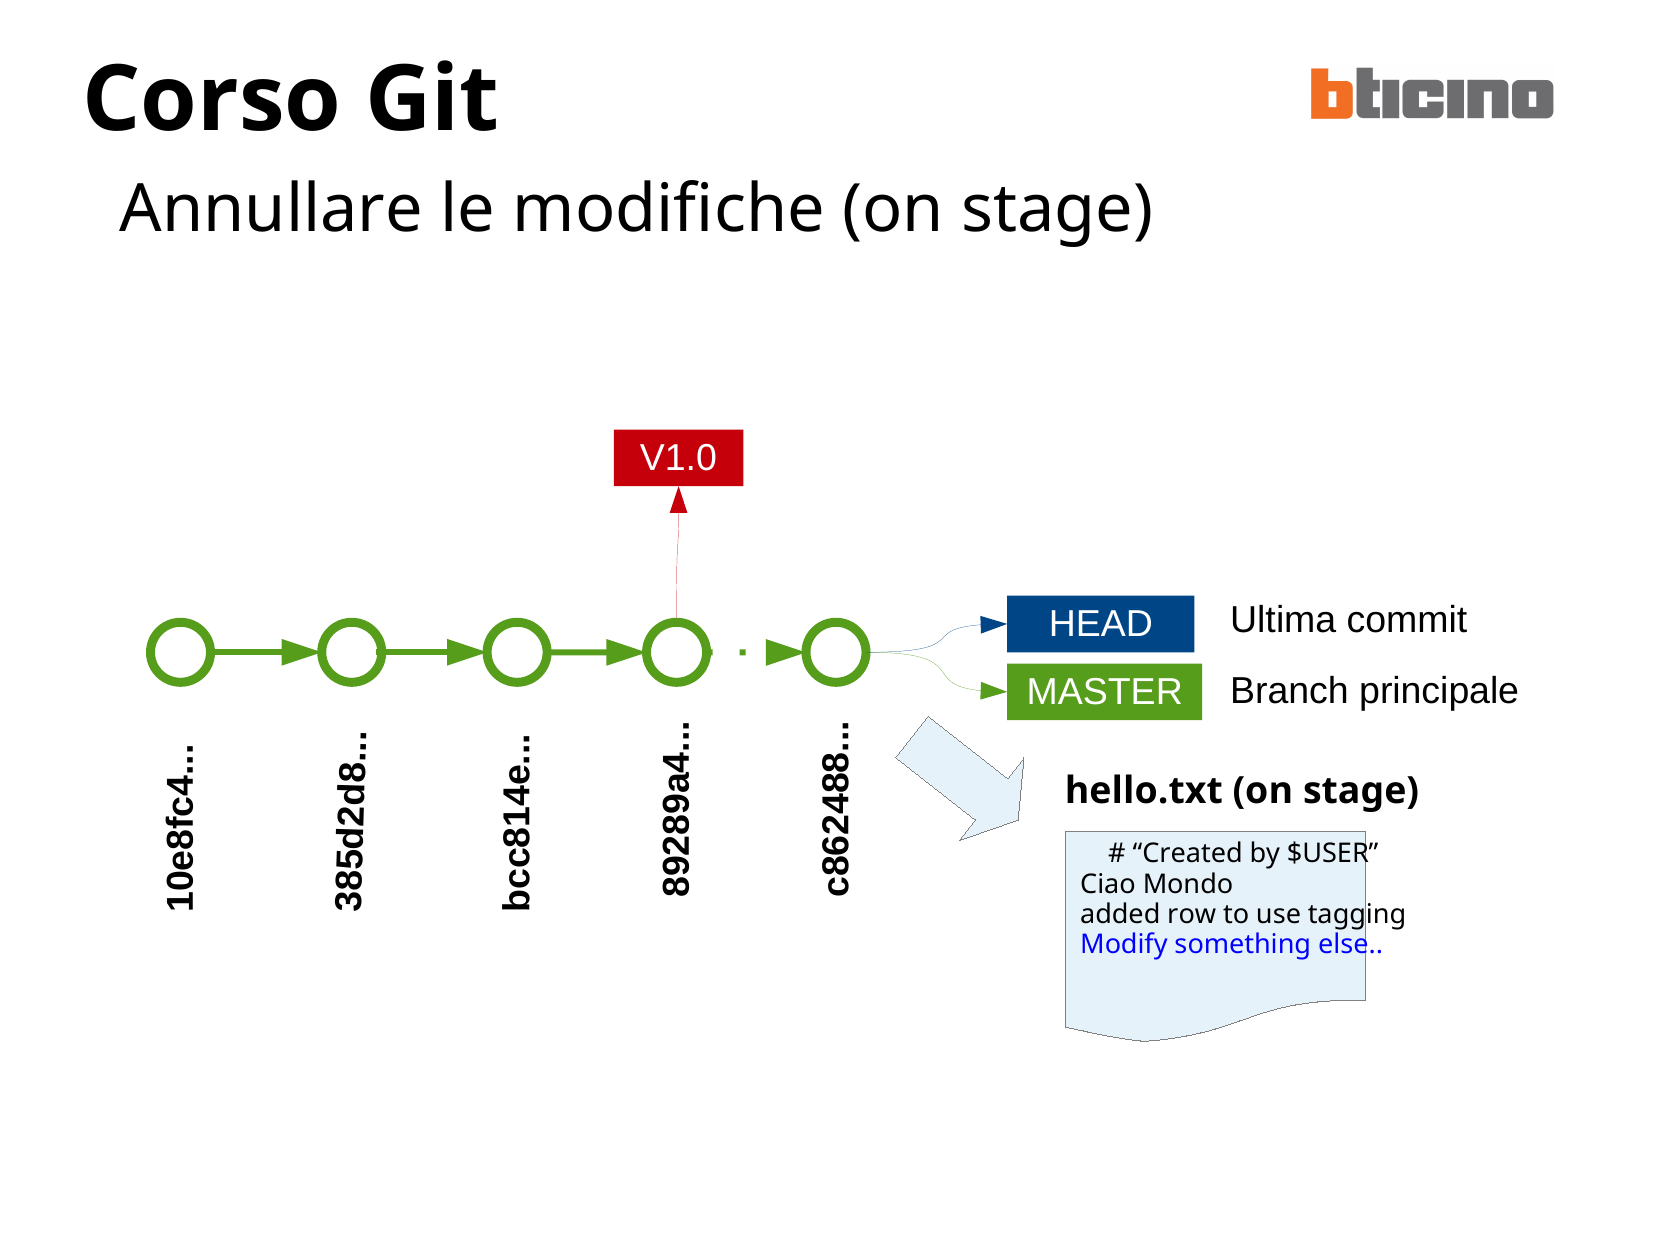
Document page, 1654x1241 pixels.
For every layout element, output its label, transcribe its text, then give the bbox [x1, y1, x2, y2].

text_box Annullare le modifiche (on stage) [105, 165, 1576, 306]
text_box [895, 716, 1024, 841]
text_box V1.0 [613, 429, 744, 487]
text_box Ultima commit [1215, 591, 1516, 652]
text_box 10e8fc4... [152, 700, 209, 928]
text_box bcc814e... [488, 706, 546, 928]
text_box 89289a4... [648, 700, 705, 913]
text_box HEAD [1007, 595, 1195, 653]
title Corso Git [82, 48, 1570, 151]
text_box MASTER [1007, 663, 1203, 721]
text_box hello.txt (on stage) [1050, 762, 1486, 820]
text_box 385d2d8... [319, 705, 383, 928]
text_box c862488... [807, 700, 865, 913]
text_box # “Created by $USER” Ciao Mondo added row to use tagging Modify something else.. [1065, 831, 1366, 1042]
text_box Branch principale [1215, 663, 1546, 720]
